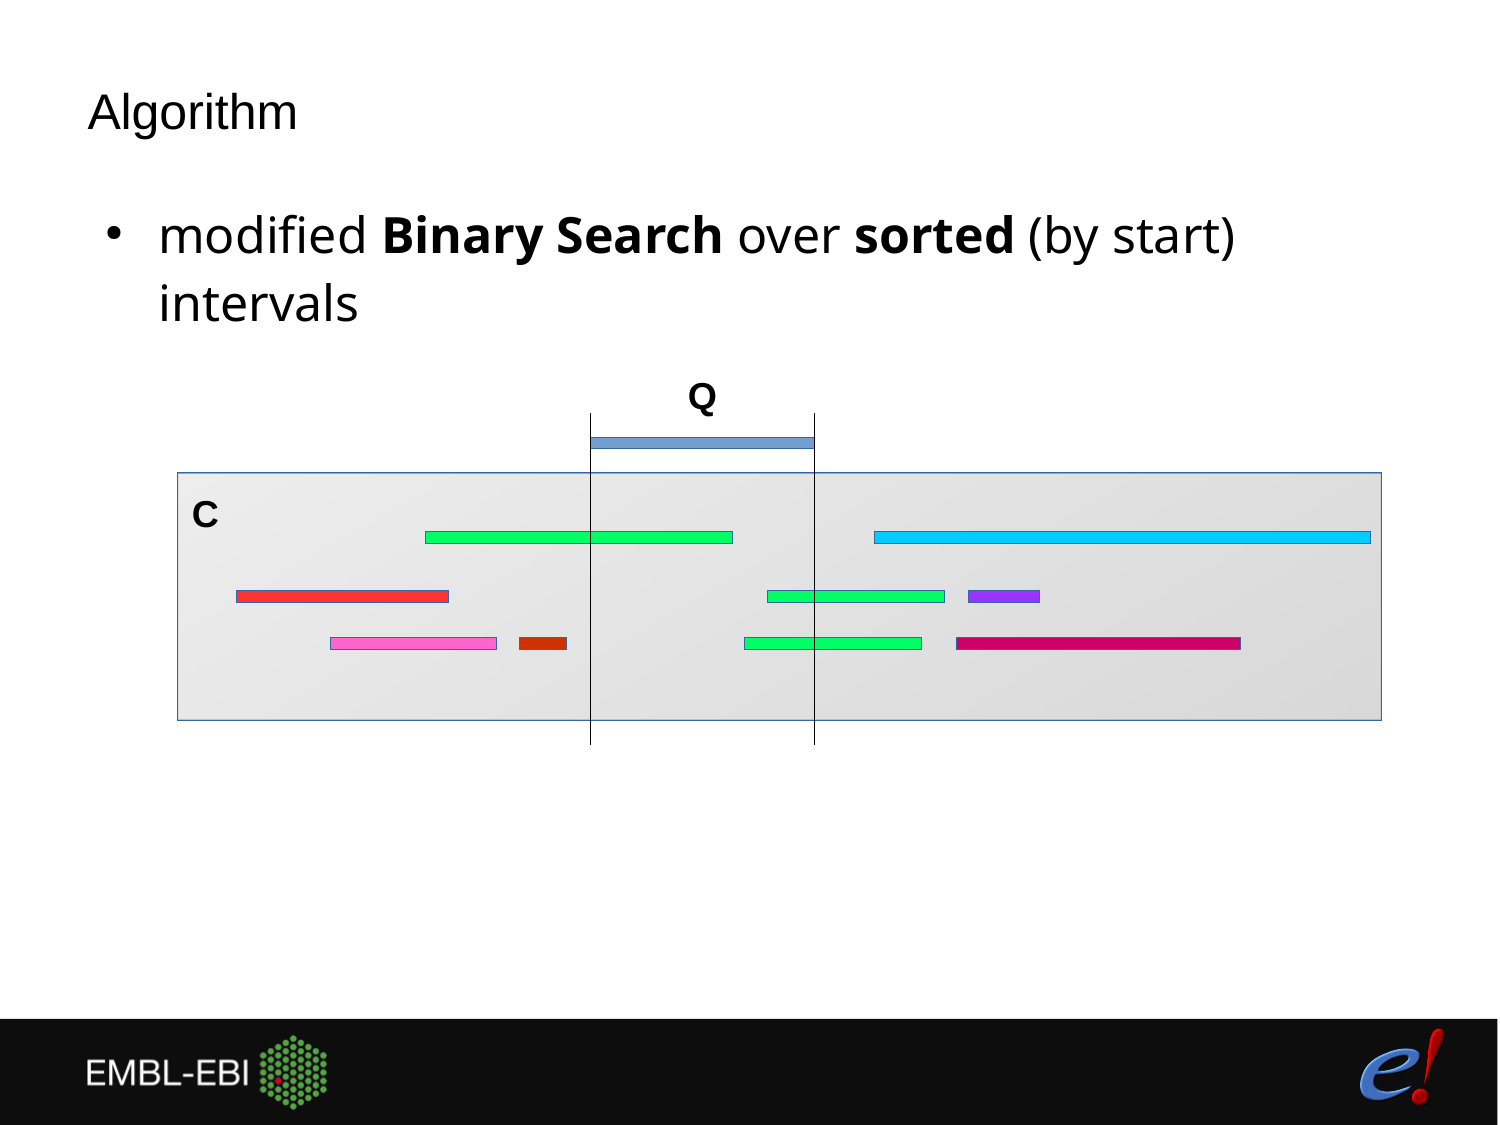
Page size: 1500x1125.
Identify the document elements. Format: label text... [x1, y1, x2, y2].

text_box [236, 590, 449, 603]
text_box [591, 437, 814, 449]
picture [1357, 1026, 1448, 1112]
text_box [330, 637, 497, 650]
text_box [744, 637, 814, 650]
text_box [968, 590, 1040, 603]
text_box [519, 637, 567, 650]
text_box Q [673, 368, 733, 426]
text_box C [177, 486, 234, 544]
picture [87, 1035, 327, 1110]
list modified Binary Search over sorted (by start) intervals [87, 200, 1425, 914]
text_box [815, 637, 922, 650]
text_box [767, 590, 814, 603]
text_box [591, 531, 733, 544]
text_box [956, 637, 1241, 650]
text_box [425, 531, 590, 544]
title Algorithm [87, 50, 1425, 175]
text_box [874, 531, 1371, 544]
text_box [815, 590, 945, 603]
